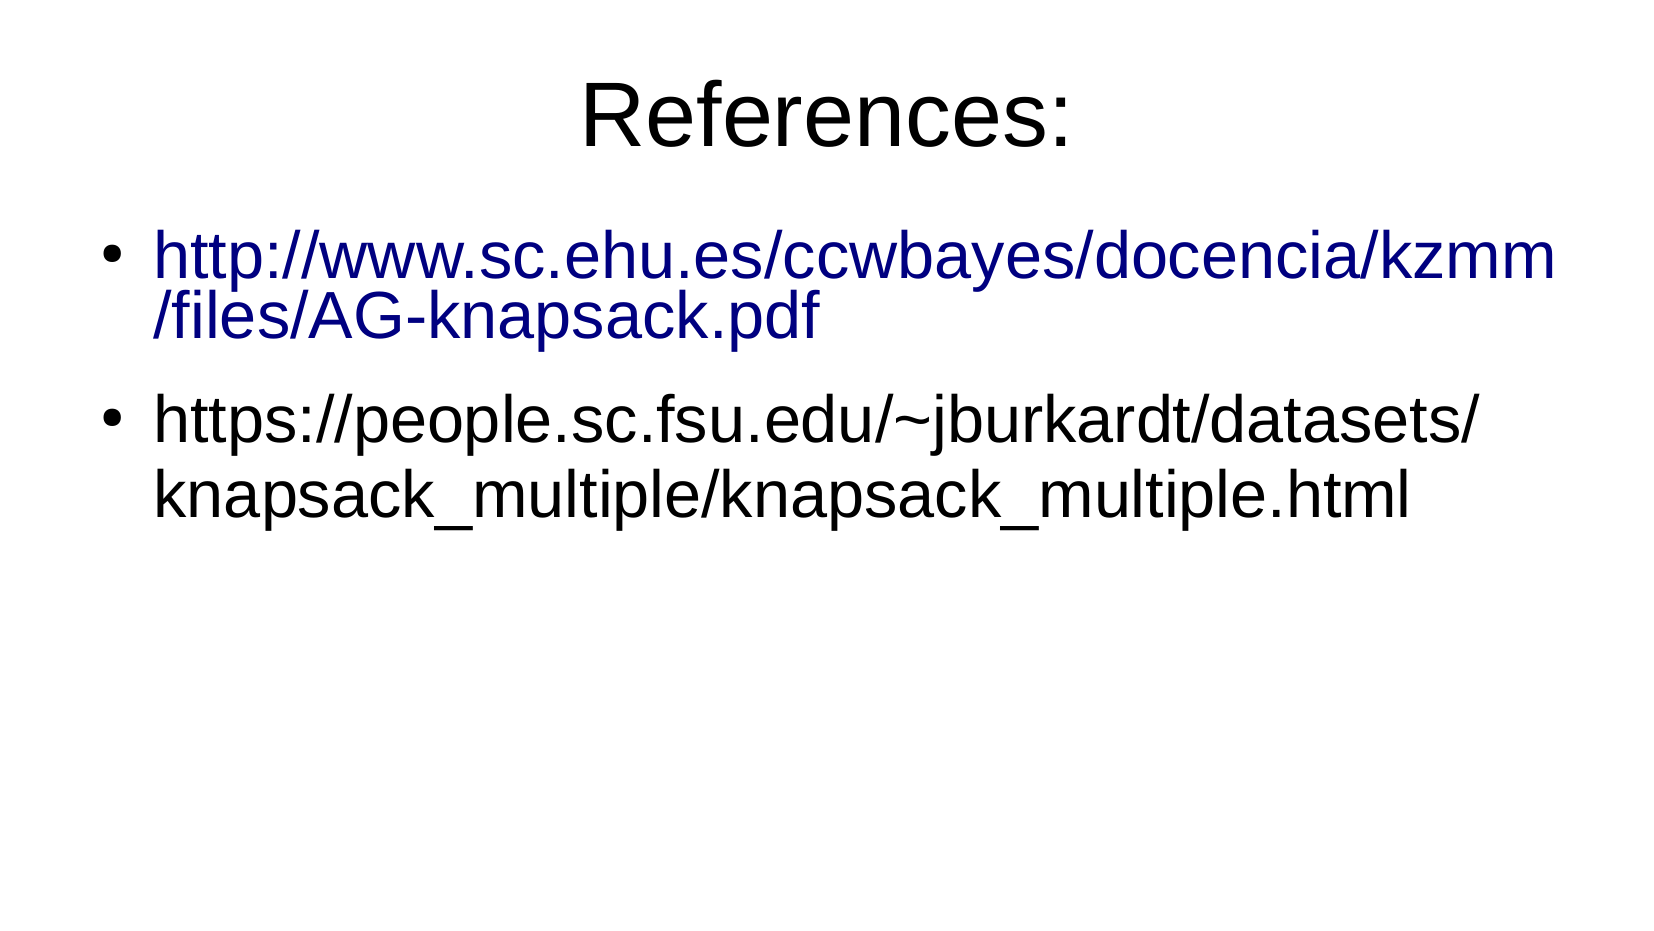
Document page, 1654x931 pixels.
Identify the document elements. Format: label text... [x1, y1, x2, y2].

list http://www.sc.ehu.es/ccwbayes/docencia/kzmm/files/AG-knapsack.pdf https://people.sc.fsu.edu/~jburkardt/datasets/knapsack_multiple/knapsack_multiple.html [82, 217, 1571, 758]
title References: [82, 37, 1571, 193]
